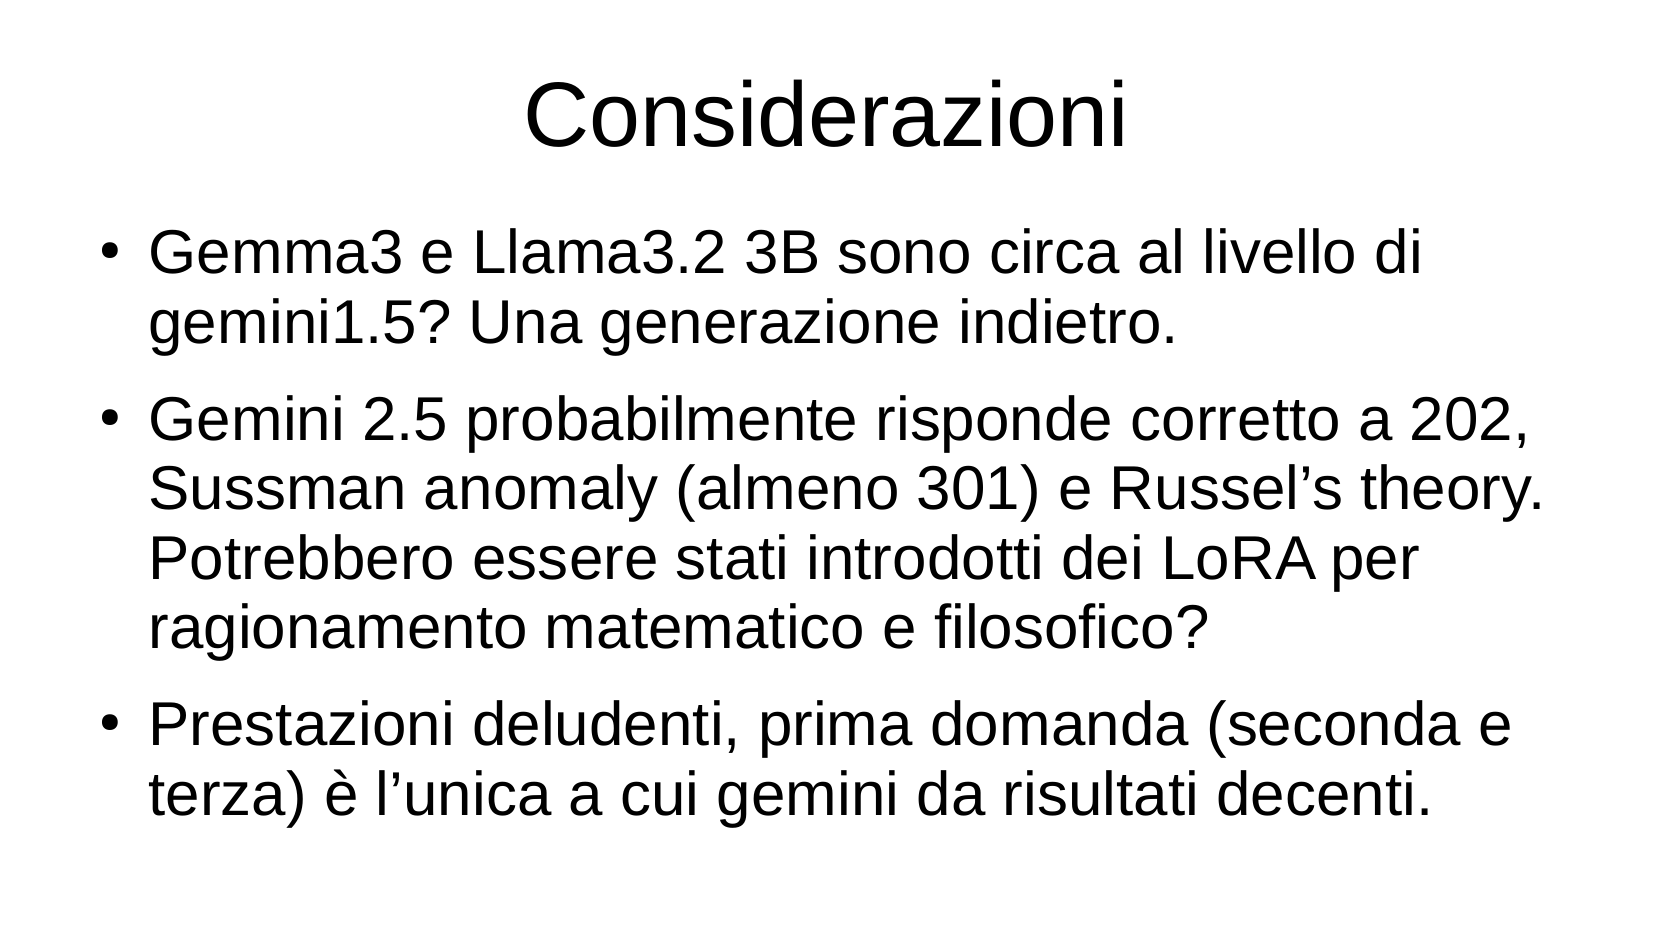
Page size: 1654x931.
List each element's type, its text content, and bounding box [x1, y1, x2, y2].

title Considerazioni [82, 37, 1571, 193]
list Gemma3 e Llama3.2 3B sono circa al livello di gemini1.5? Una generazione indietro. Gemini 2.5 probabilmente risponde corretto a 202, Sussman anomaly (almeno 301) e Russel’s theory. Potrebbero essere stati introdotti dei LoRA per ragionamento matematico e filosofico? Prestazioni deludenti, prima domanda (seconda e terza) è l’unica a cui gemini da risultati decenti. [82, 217, 1571, 931]
